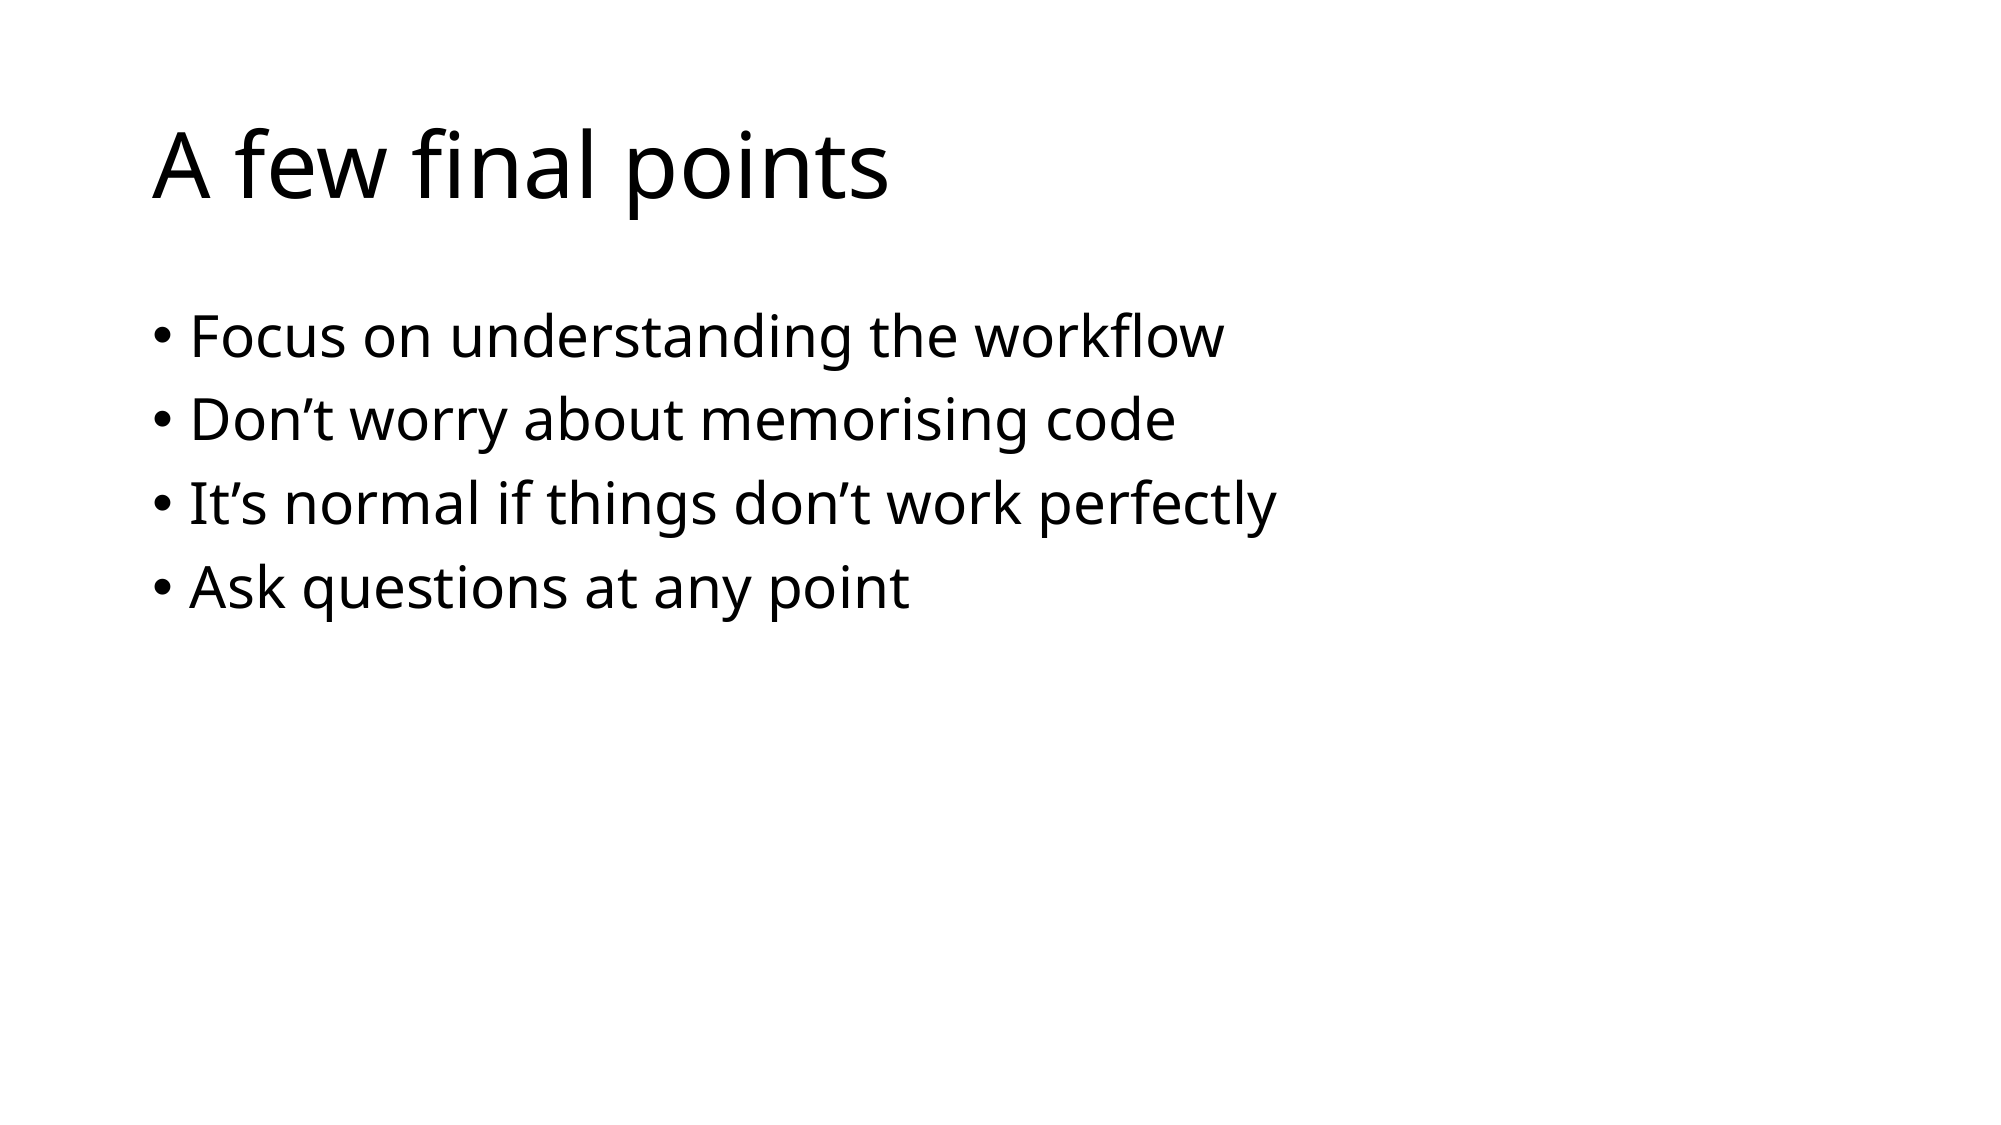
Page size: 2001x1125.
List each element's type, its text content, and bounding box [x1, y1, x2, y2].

title A few final points [137, 59, 1863, 278]
list Focus on understanding the workflow Don’t worry about memorising code It’s normal if things don’t work perfectly Ask questions at any point [137, 299, 1863, 1014]
